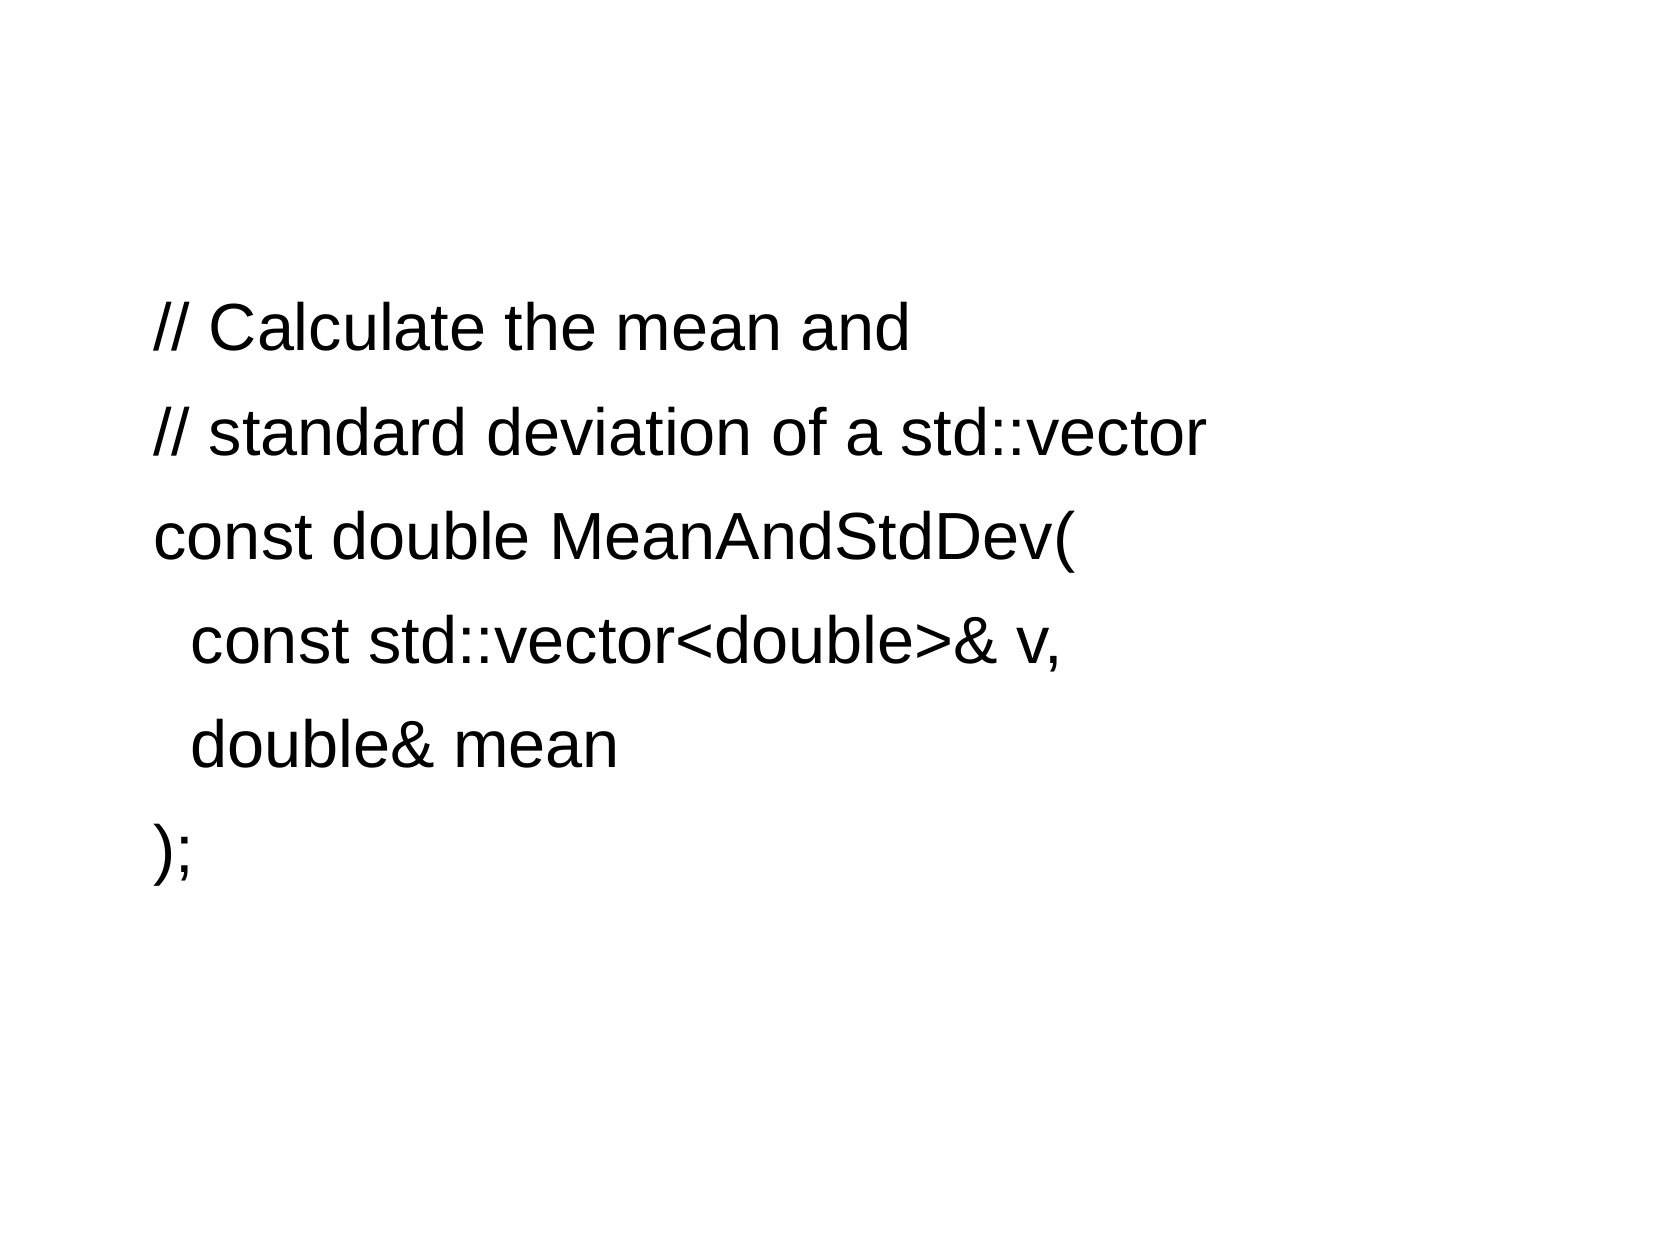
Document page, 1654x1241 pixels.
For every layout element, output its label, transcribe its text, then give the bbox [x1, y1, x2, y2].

list // Calculate the mean and // standard deviation of a std::vector const double MeanAndStdDev( const std::vector<double>& v, double& mean ); [82, 290, 1571, 1010]
